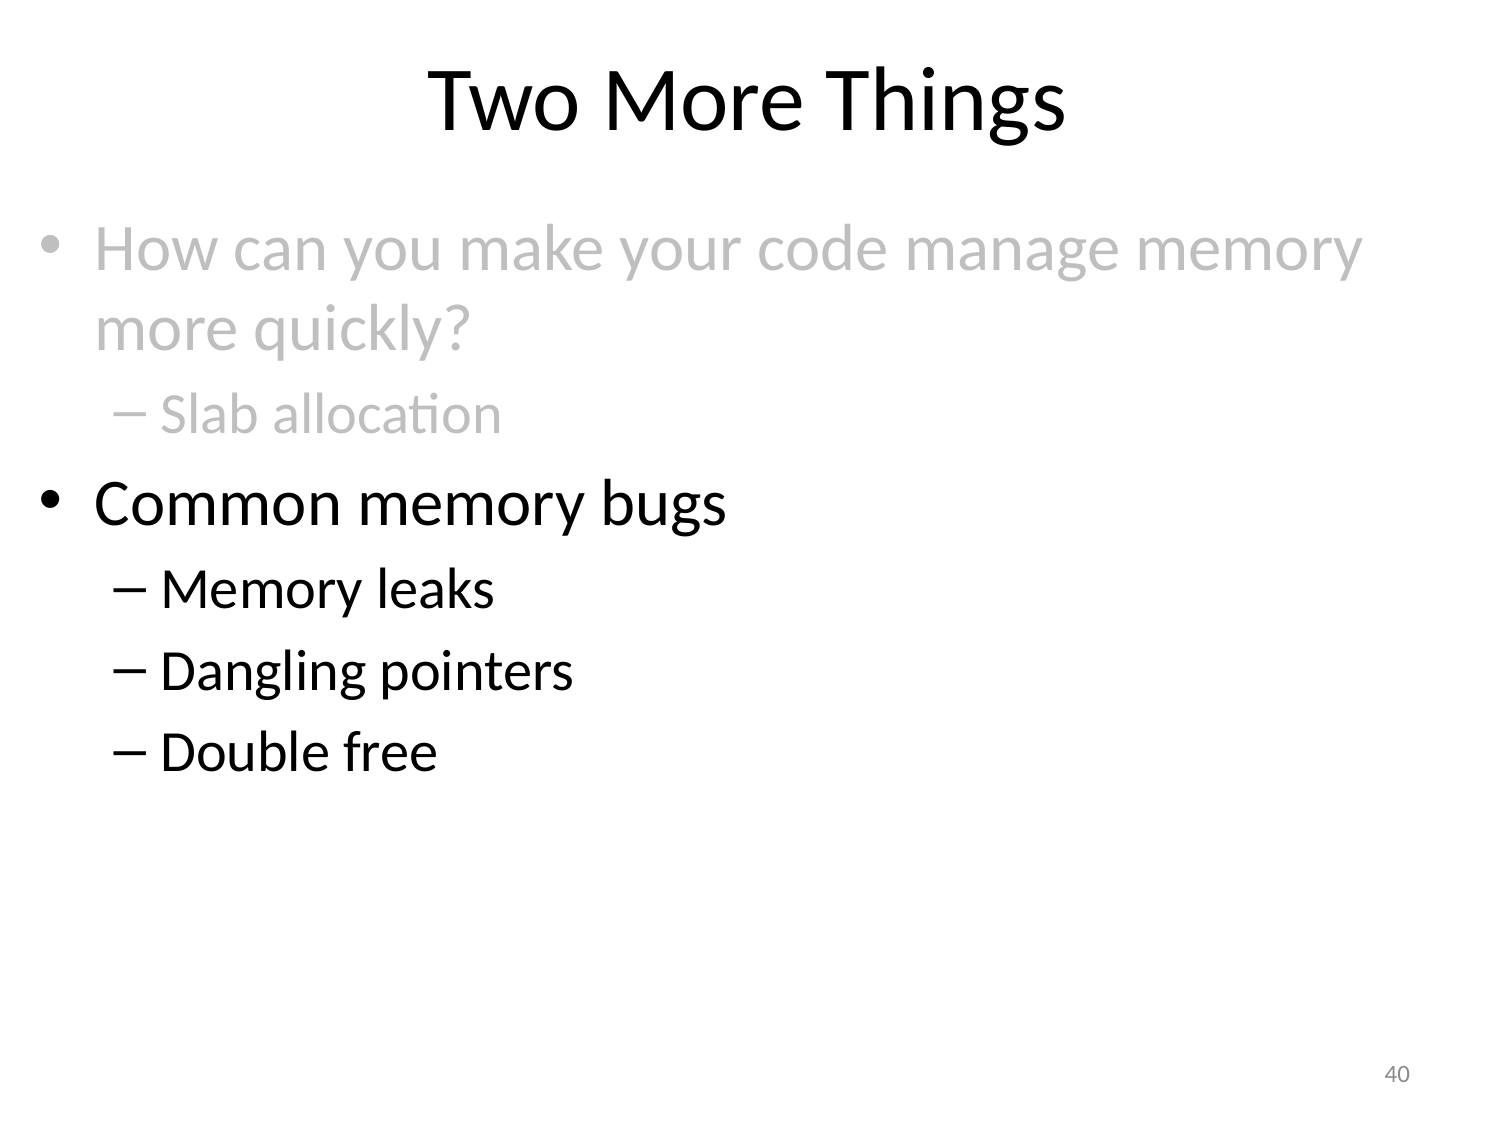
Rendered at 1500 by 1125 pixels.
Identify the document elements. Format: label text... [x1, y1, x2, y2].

list How can you make your code manage memory more quickly? Slab allocation Common memory bugs Memory leaks Dangling pointers Double free [23, 195, 1468, 1040]
title Two More Things [7, 0, 1488, 188]
slide_number <number> [1074, 1042, 1425, 1103]
